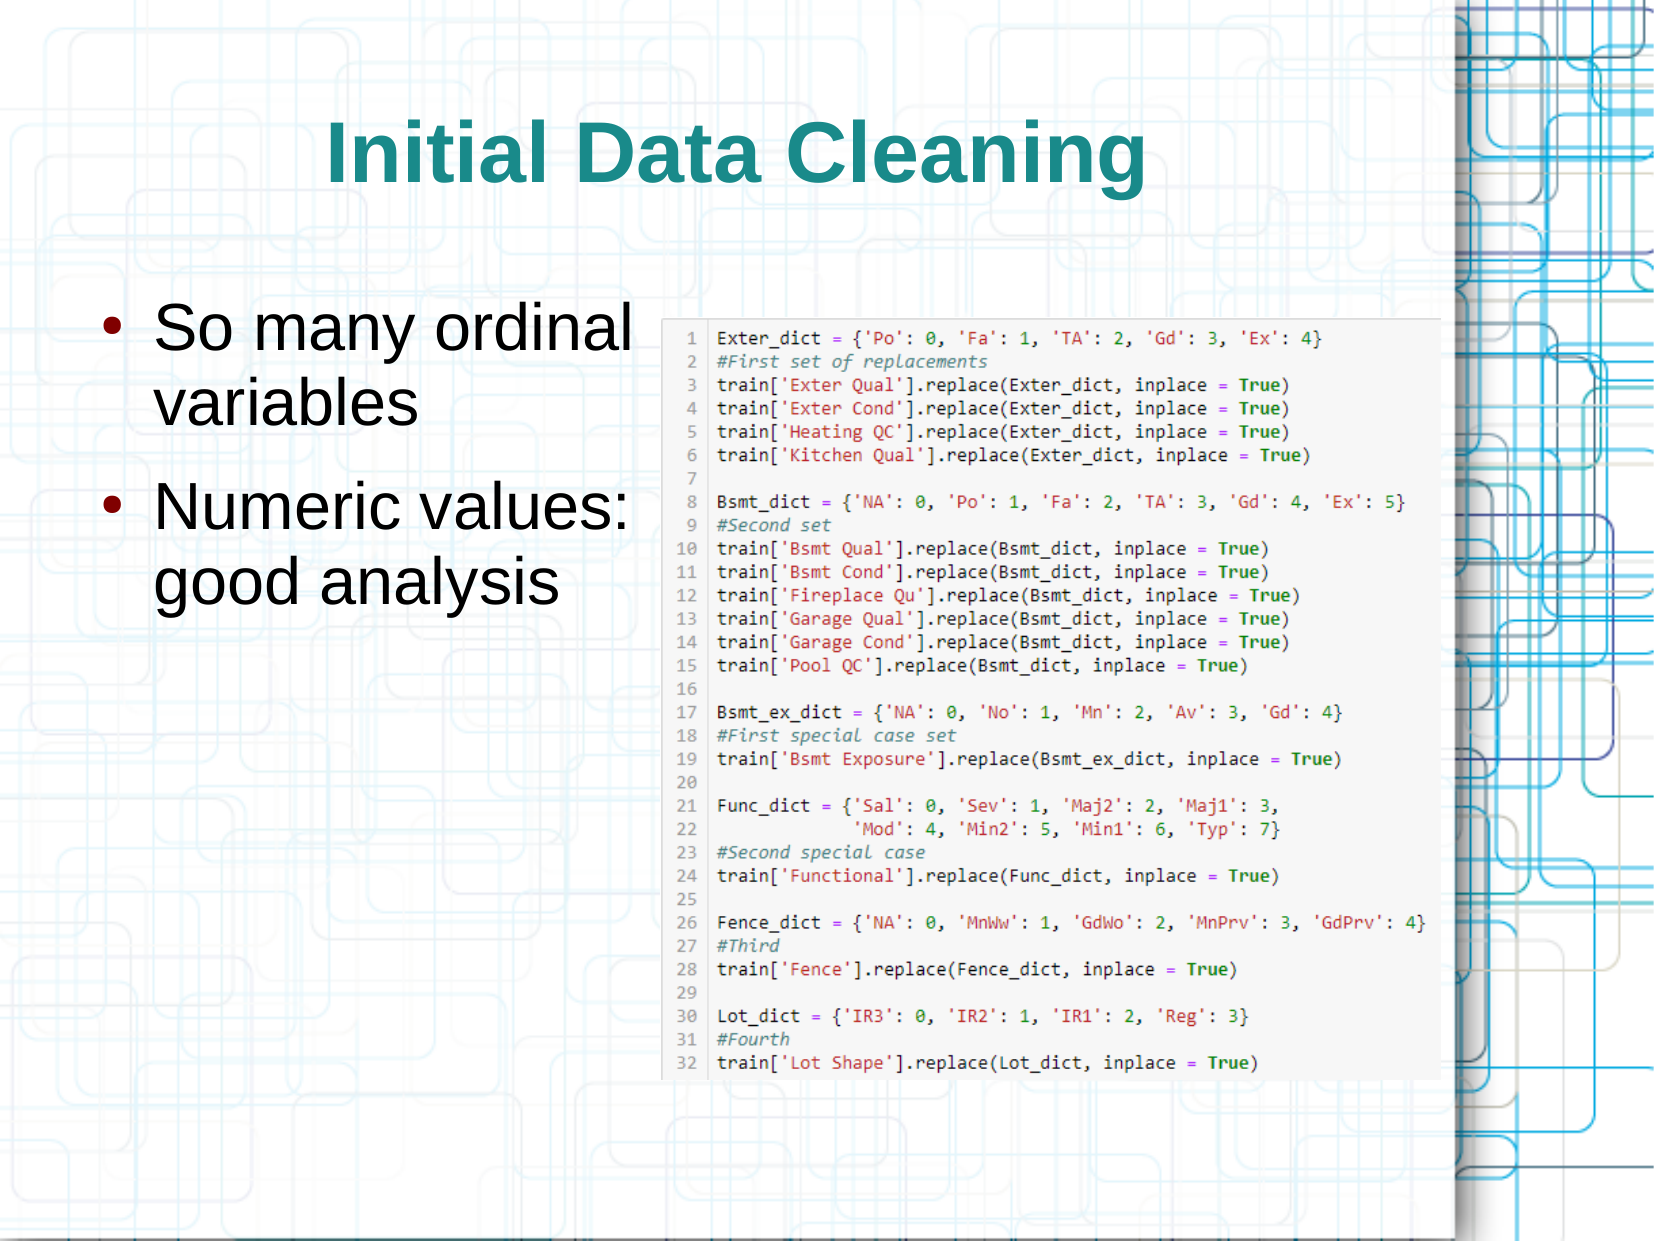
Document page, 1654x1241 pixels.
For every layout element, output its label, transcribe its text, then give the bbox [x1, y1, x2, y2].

title Initial Data Cleaning [59, 49, 1418, 257]
picture [0, 0, 1654, 1241]
list So many ordinal variables Numeric values: good analysis [82, 290, 734, 1109]
